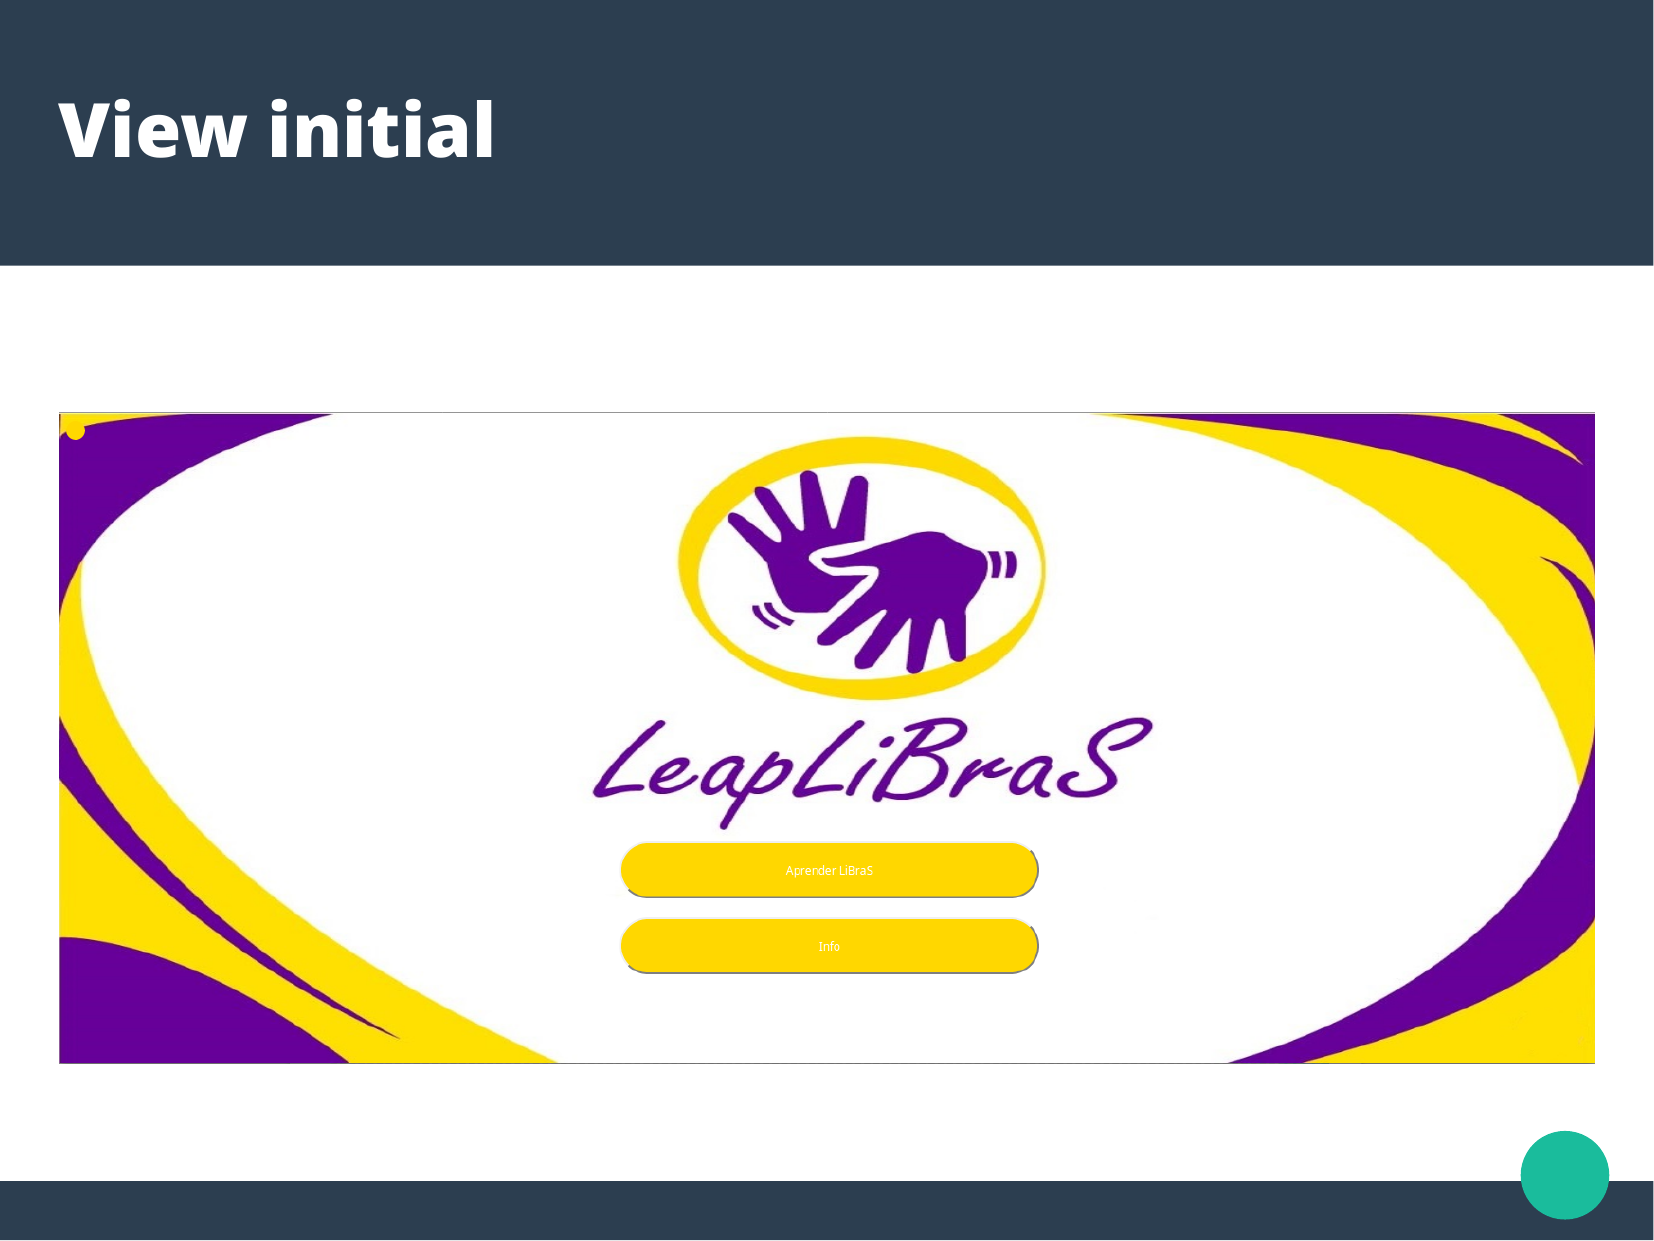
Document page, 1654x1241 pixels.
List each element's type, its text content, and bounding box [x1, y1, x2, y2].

picture [59, 412, 1595, 1064]
title View initial [59, 49, 1595, 207]
